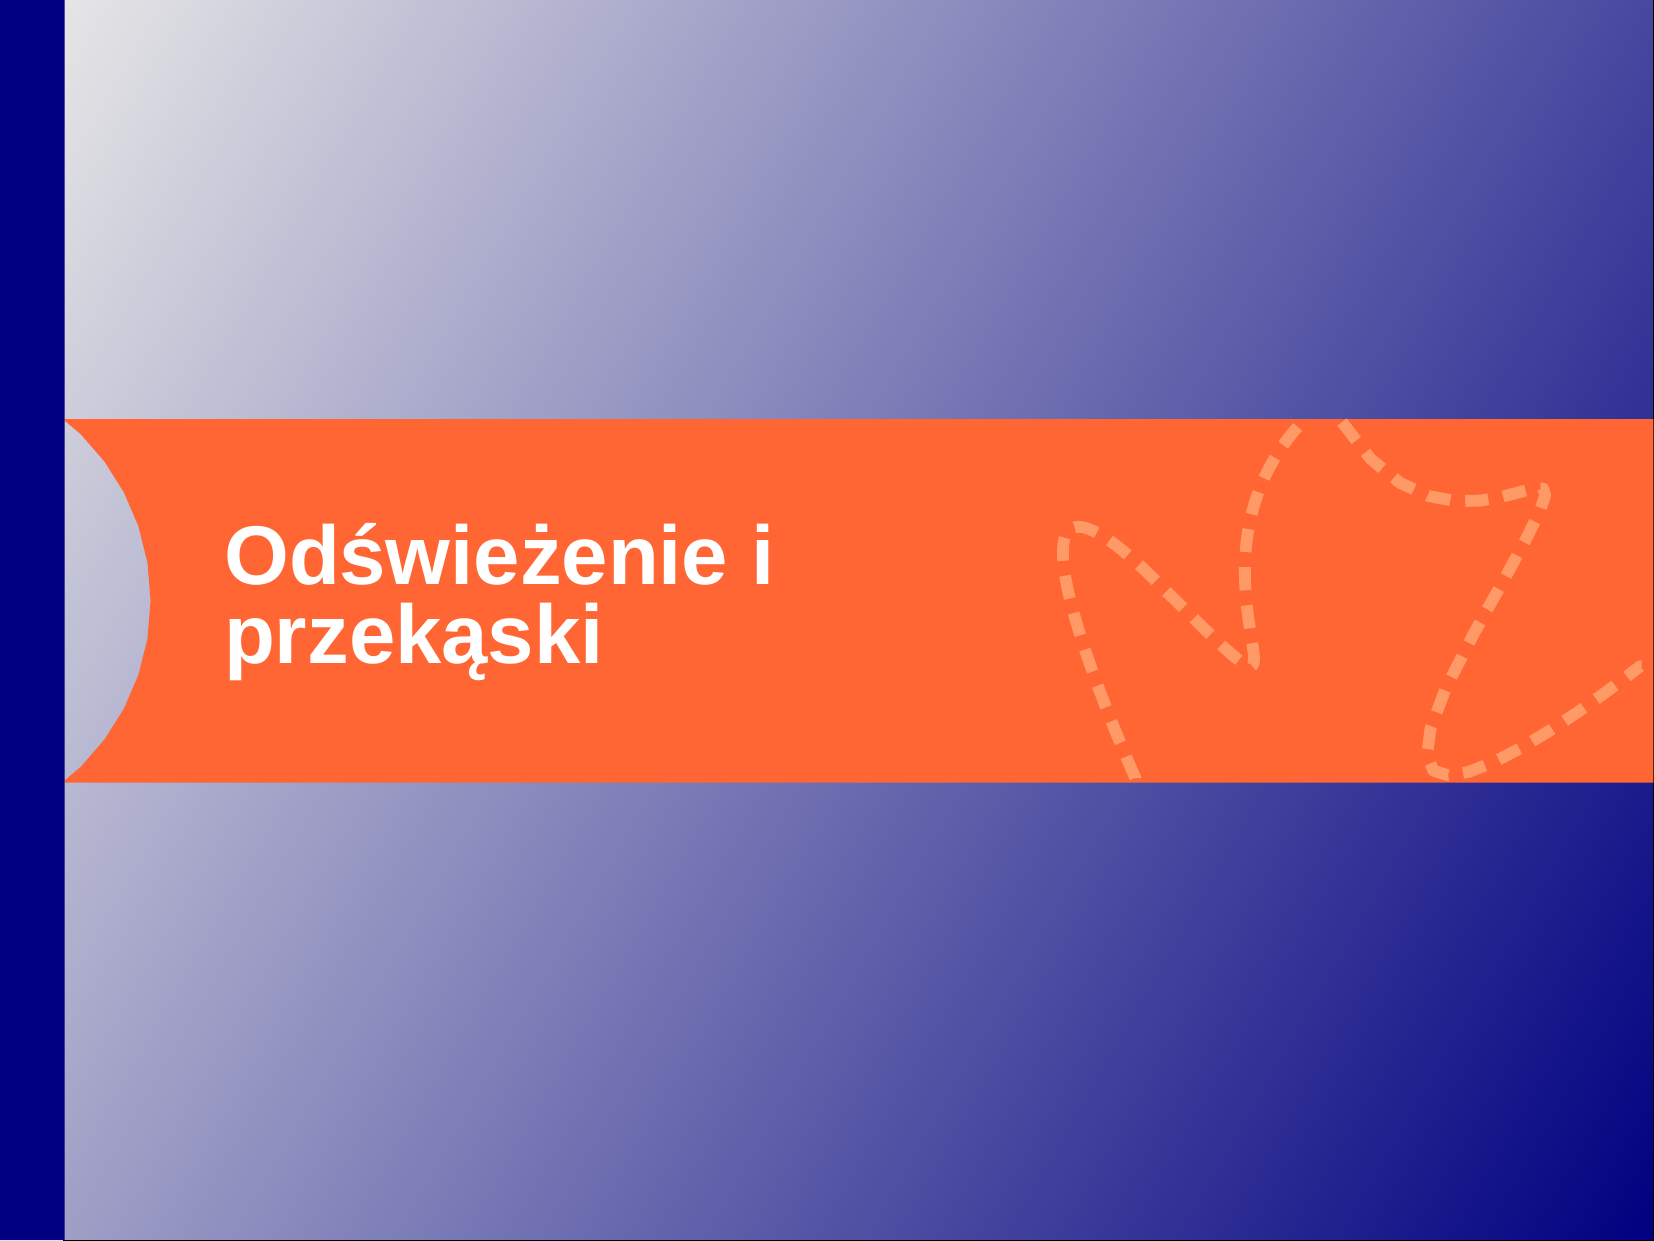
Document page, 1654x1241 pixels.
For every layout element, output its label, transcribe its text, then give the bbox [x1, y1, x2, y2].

title Odświeżenie i przekąski [224, 497, 1093, 704]
